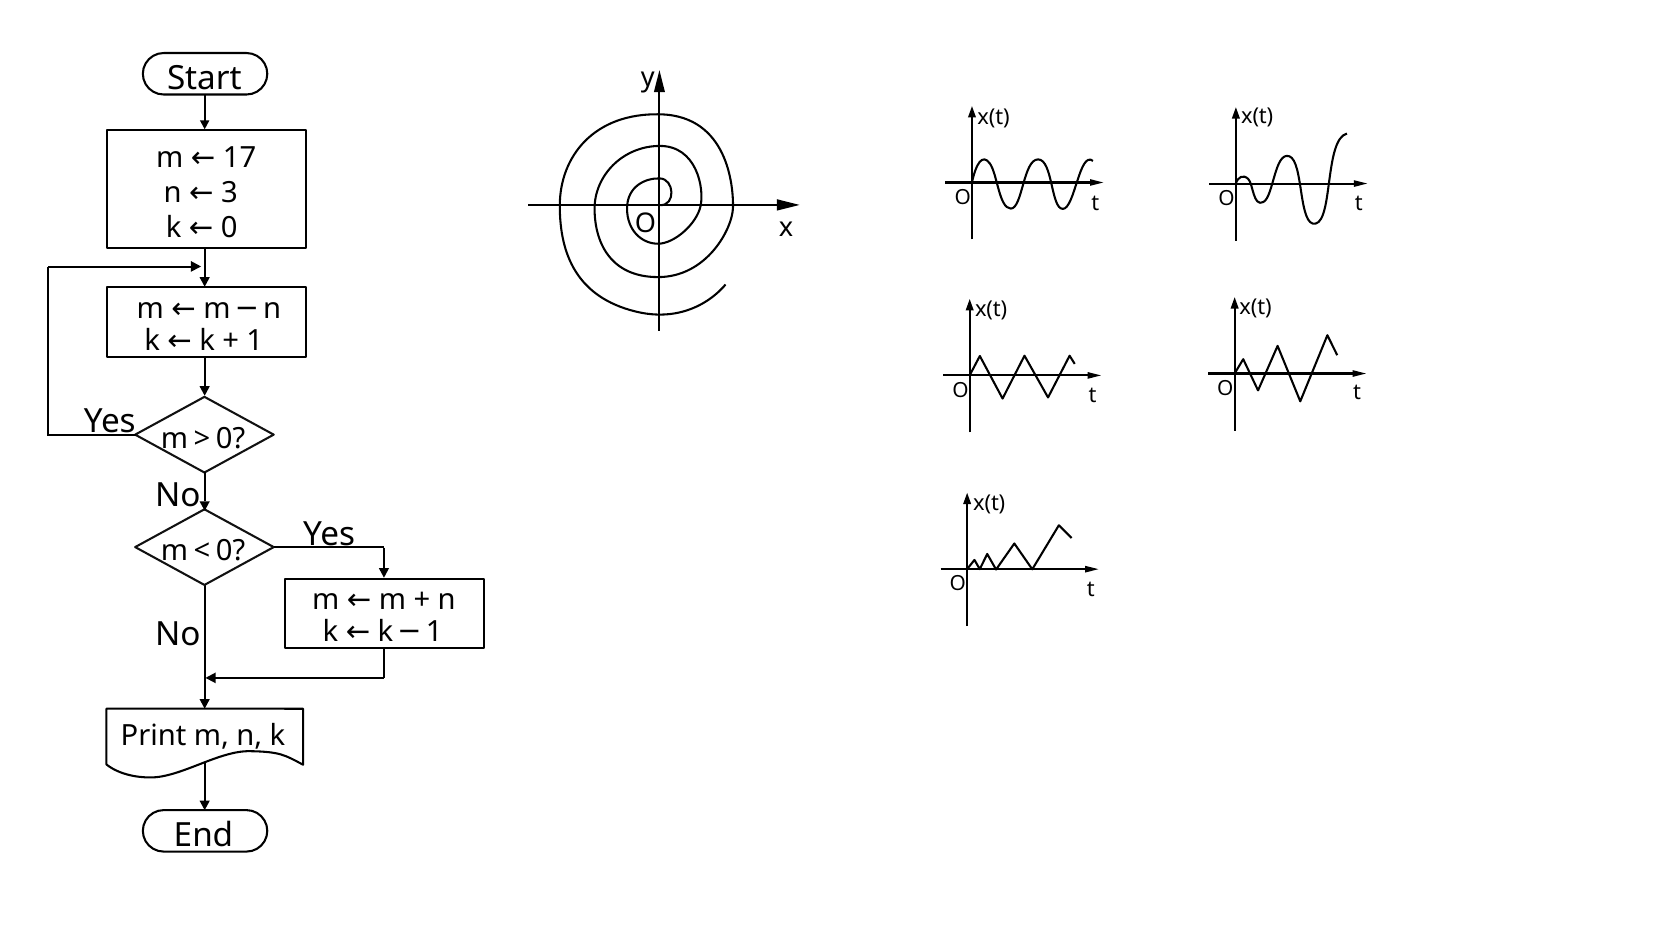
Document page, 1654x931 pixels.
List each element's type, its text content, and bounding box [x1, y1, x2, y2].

text_box [1353, 180, 1368, 187]
text_box n ← 3 [118, 164, 297, 219]
text_box x [764, 200, 810, 260]
text_box [965, 299, 974, 311]
text_box x(t) [962, 93, 1046, 160]
text_box [378, 568, 390, 578]
text_box t [1340, 179, 1385, 239]
text_box O [1203, 175, 1249, 235]
text_box [1230, 297, 1239, 309]
text_box O [937, 367, 983, 427]
text_box [199, 501, 210, 511]
text_box m ← m + n [297, 571, 477, 626]
text_box End [159, 803, 272, 863]
text_box [1090, 179, 1104, 186]
text_box y [625, 50, 683, 110]
text_box k ← k + 1 [129, 311, 289, 366]
text_box No [186, 511, 218, 522]
text_box [199, 386, 210, 396]
text_box k ← k ─ 1 [308, 602, 467, 657]
text_box x(t) [1224, 283, 1308, 349]
text_box m > 0? [116, 409, 294, 464]
text_box [1087, 372, 1101, 379]
text_box [205, 672, 216, 684]
text_box Yes [288, 502, 409, 562]
text_box O [934, 561, 980, 621]
text_box m < 0? [116, 522, 294, 577]
text_box t [1072, 565, 1117, 625]
text_box m ← 17 [118, 128, 297, 164]
text_box [199, 120, 210, 128]
text_box m ← m ─ n [121, 279, 297, 334]
text_box k ← 0 [121, 198, 299, 253]
text_box [190, 261, 202, 272]
text_box [1231, 107, 1240, 119]
text_box t [1338, 369, 1384, 429]
text_box [1085, 565, 1099, 573]
text_box Yes [69, 389, 189, 449]
text_box O [629, 196, 692, 242]
text_box t [1073, 372, 1119, 432]
text_box [963, 492, 972, 505]
text_box No [140, 602, 218, 662]
text_box x(t) [958, 479, 1041, 546]
text_box Print m, n, k [105, 706, 300, 761]
text_box O [939, 174, 985, 234]
text_box x(t) [1226, 93, 1309, 159]
text_box O [1202, 365, 1248, 425]
text_box t [1076, 179, 1122, 239]
text_box [199, 699, 210, 706]
text_box No [140, 464, 218, 522]
text_box [199, 800, 210, 811]
text_box [967, 106, 977, 118]
text_box O [620, 196, 692, 266]
text_box Start [152, 46, 266, 106]
text_box x(t) [960, 286, 1043, 352]
text_box [1352, 370, 1366, 377]
